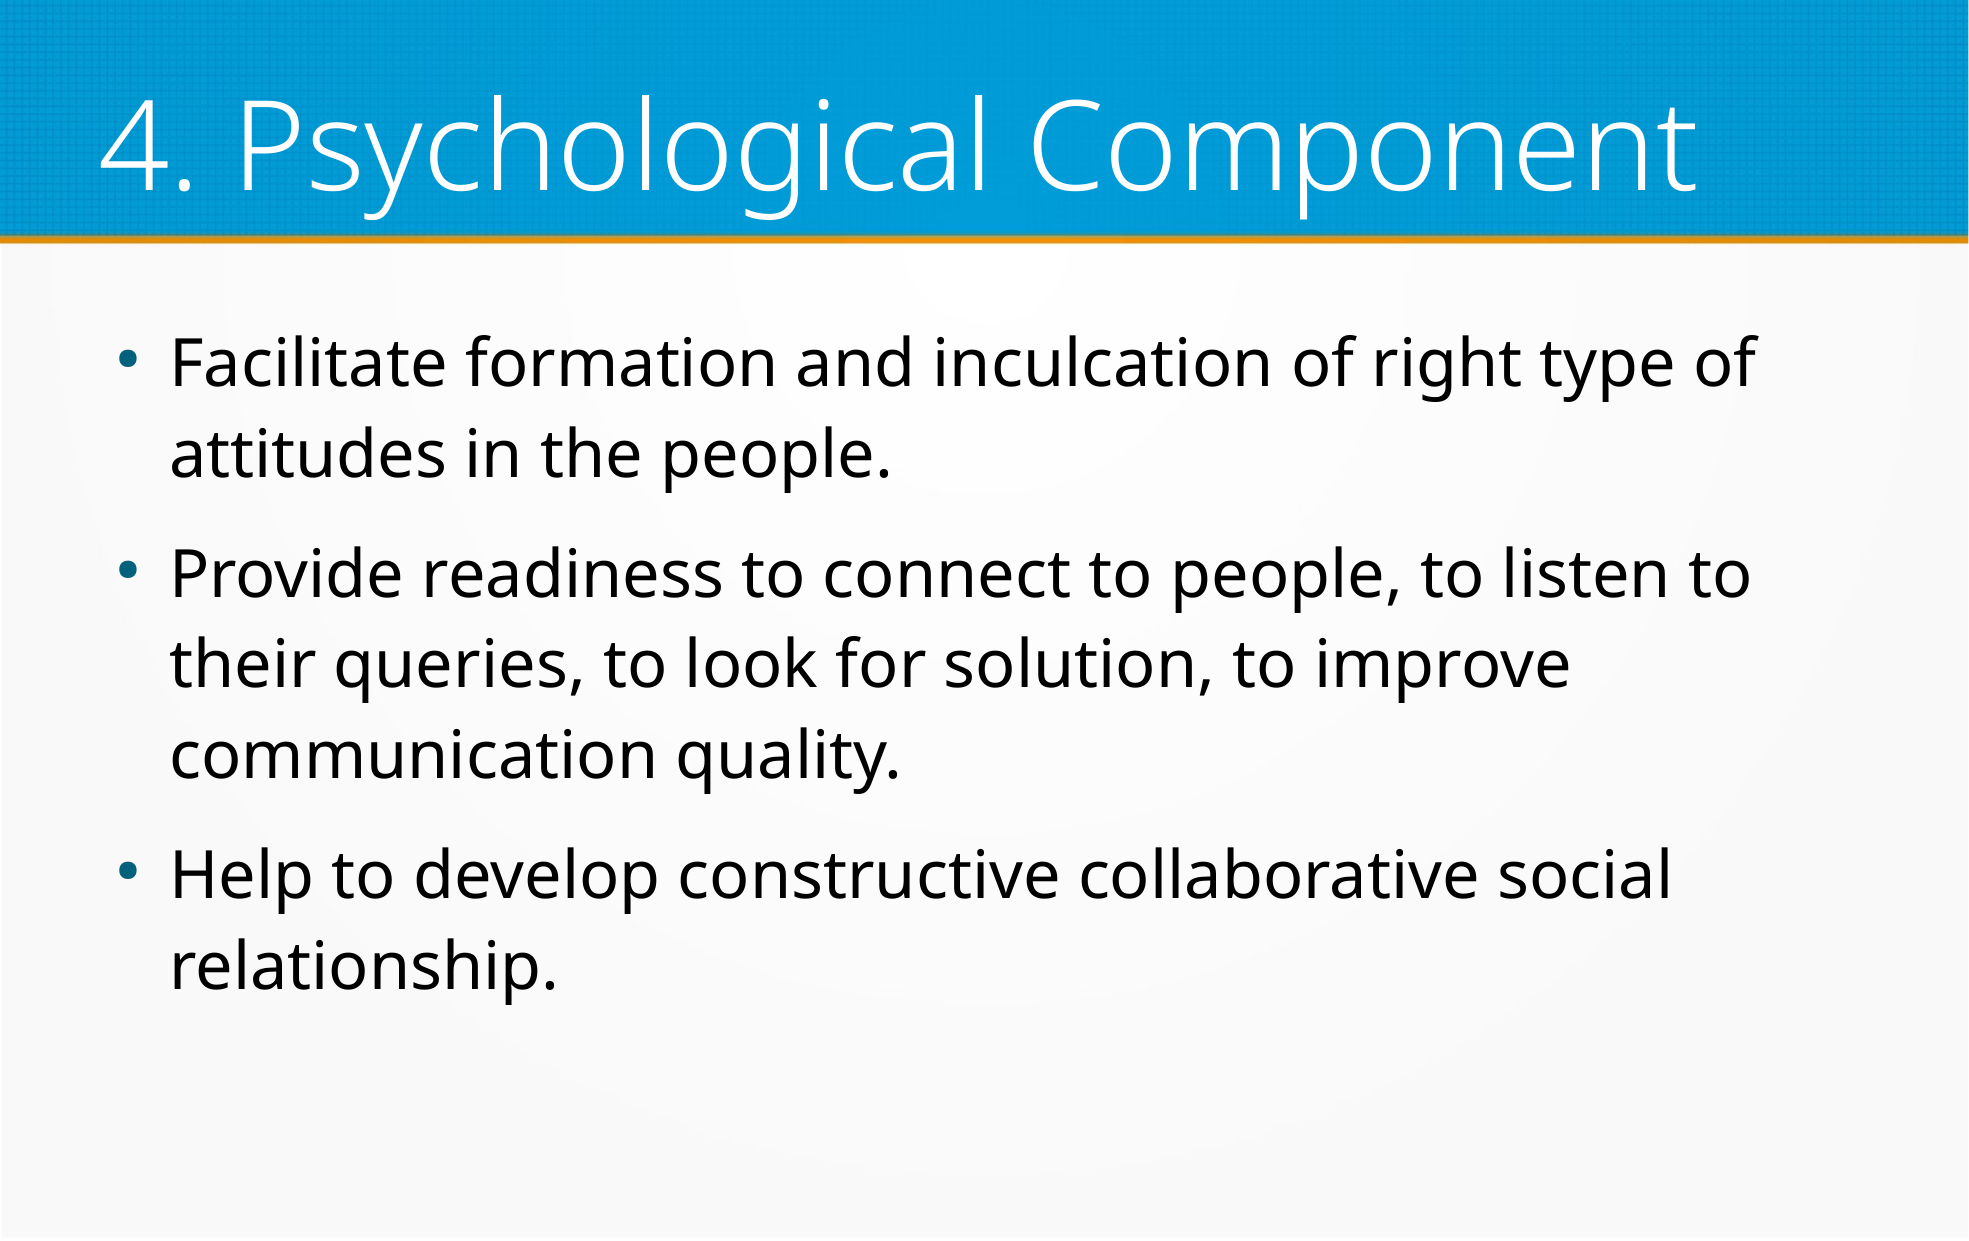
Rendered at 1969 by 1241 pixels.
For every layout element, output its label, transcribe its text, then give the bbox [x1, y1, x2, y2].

picture [0, 233, 1969, 1241]
title 4. Psychological Component [98, 19, 1870, 227]
list Facilitate formation and inculcation of right type of attitudes in the people. Provide readiness to connect to people, to listen to their queries, to look for solution, to improve communication quality. Help to develop constructive collaborative social relationship. [98, 315, 1861, 1081]
